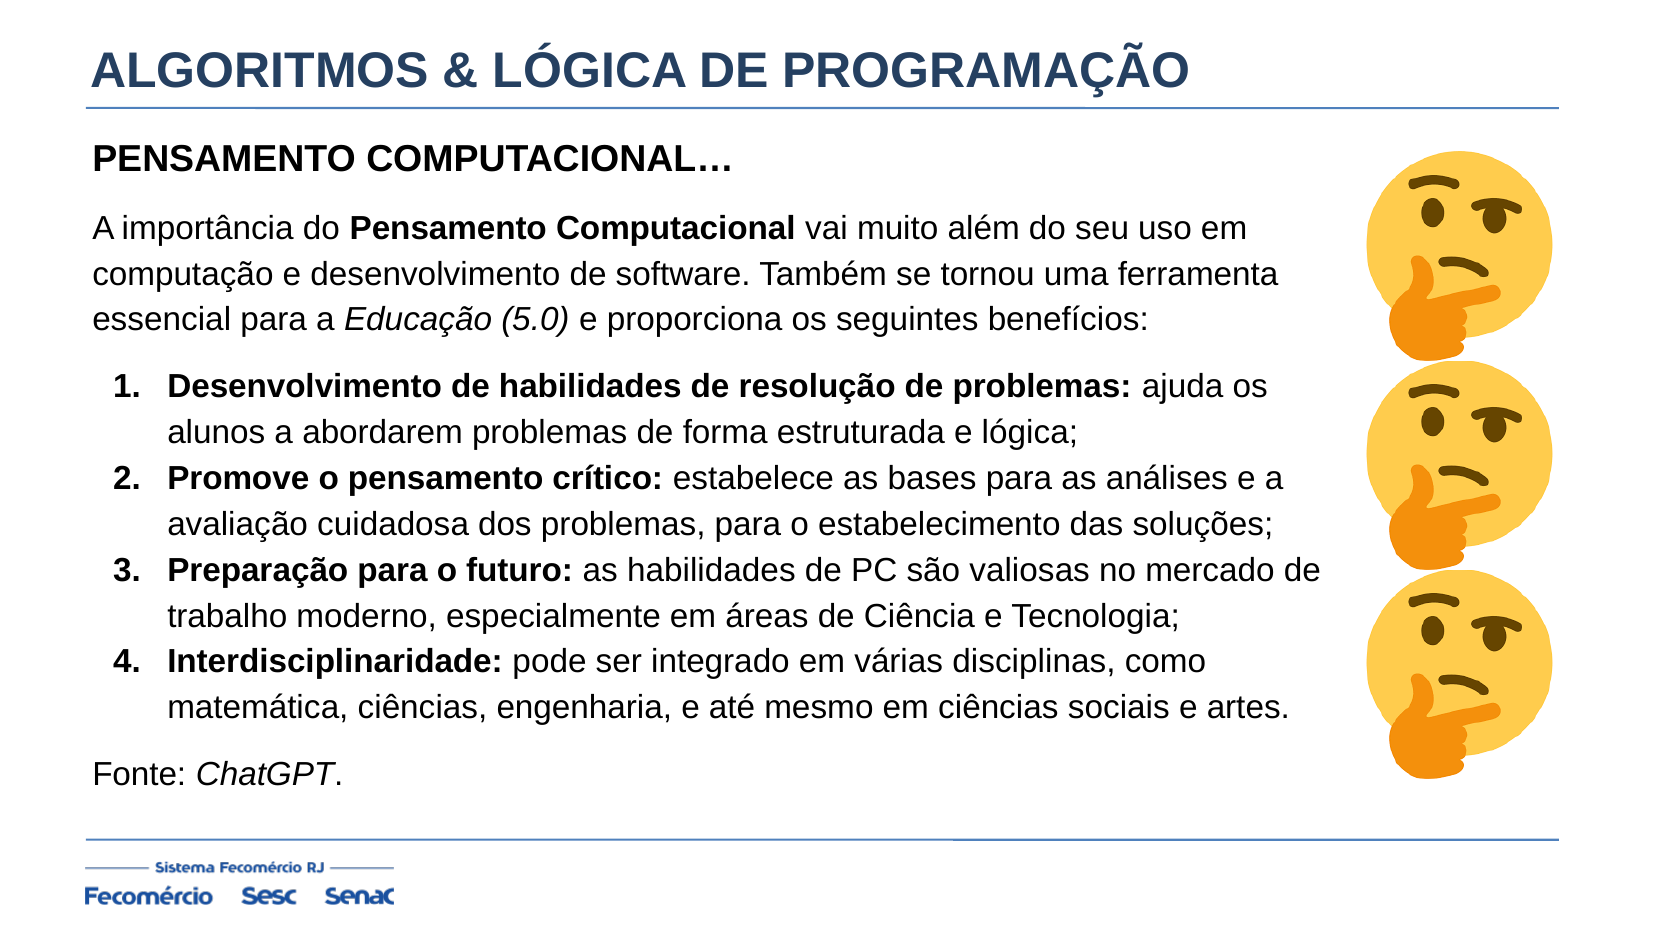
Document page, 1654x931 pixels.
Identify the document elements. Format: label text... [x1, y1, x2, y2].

text_box PENSAMENTO COMPUTACIONAL… A importância do Pensamento Computacional vai muito além do seu uso em computação e desenvolvimento de software. Também se tornou uma ferramenta essencial para a Educação (5.0) e proporciona os seguintes benefícios: Desenvolvimento de habilidades de resolução de problemas: ajuda os alunos a abordarem problemas de forma estruturada e lógica; Promove o pensamento crítico: estabelece as bases para as análises e a avaliação cuidadosa dos problemas, para o estabelecimento das soluções; Preparação para o futuro: as habilidades de PC são valiosas no mercado de trabalho moderno, especialmente em áreas de Ciência e Tecnologia; Interdisciplinaridade: pode ser integrado em várias disciplinas, como matemática, ciências, engenharia, e até mesmo em ciências sociais e artes. Fonte: ChatGPT. [77, 112, 1355, 836]
picture [62, 845, 416, 921]
text_box ALGORITMOS & LÓGICA DE PROGRAMAÇÃO [90, 32, 1564, 104]
picture [1354, 151, 1564, 779]
